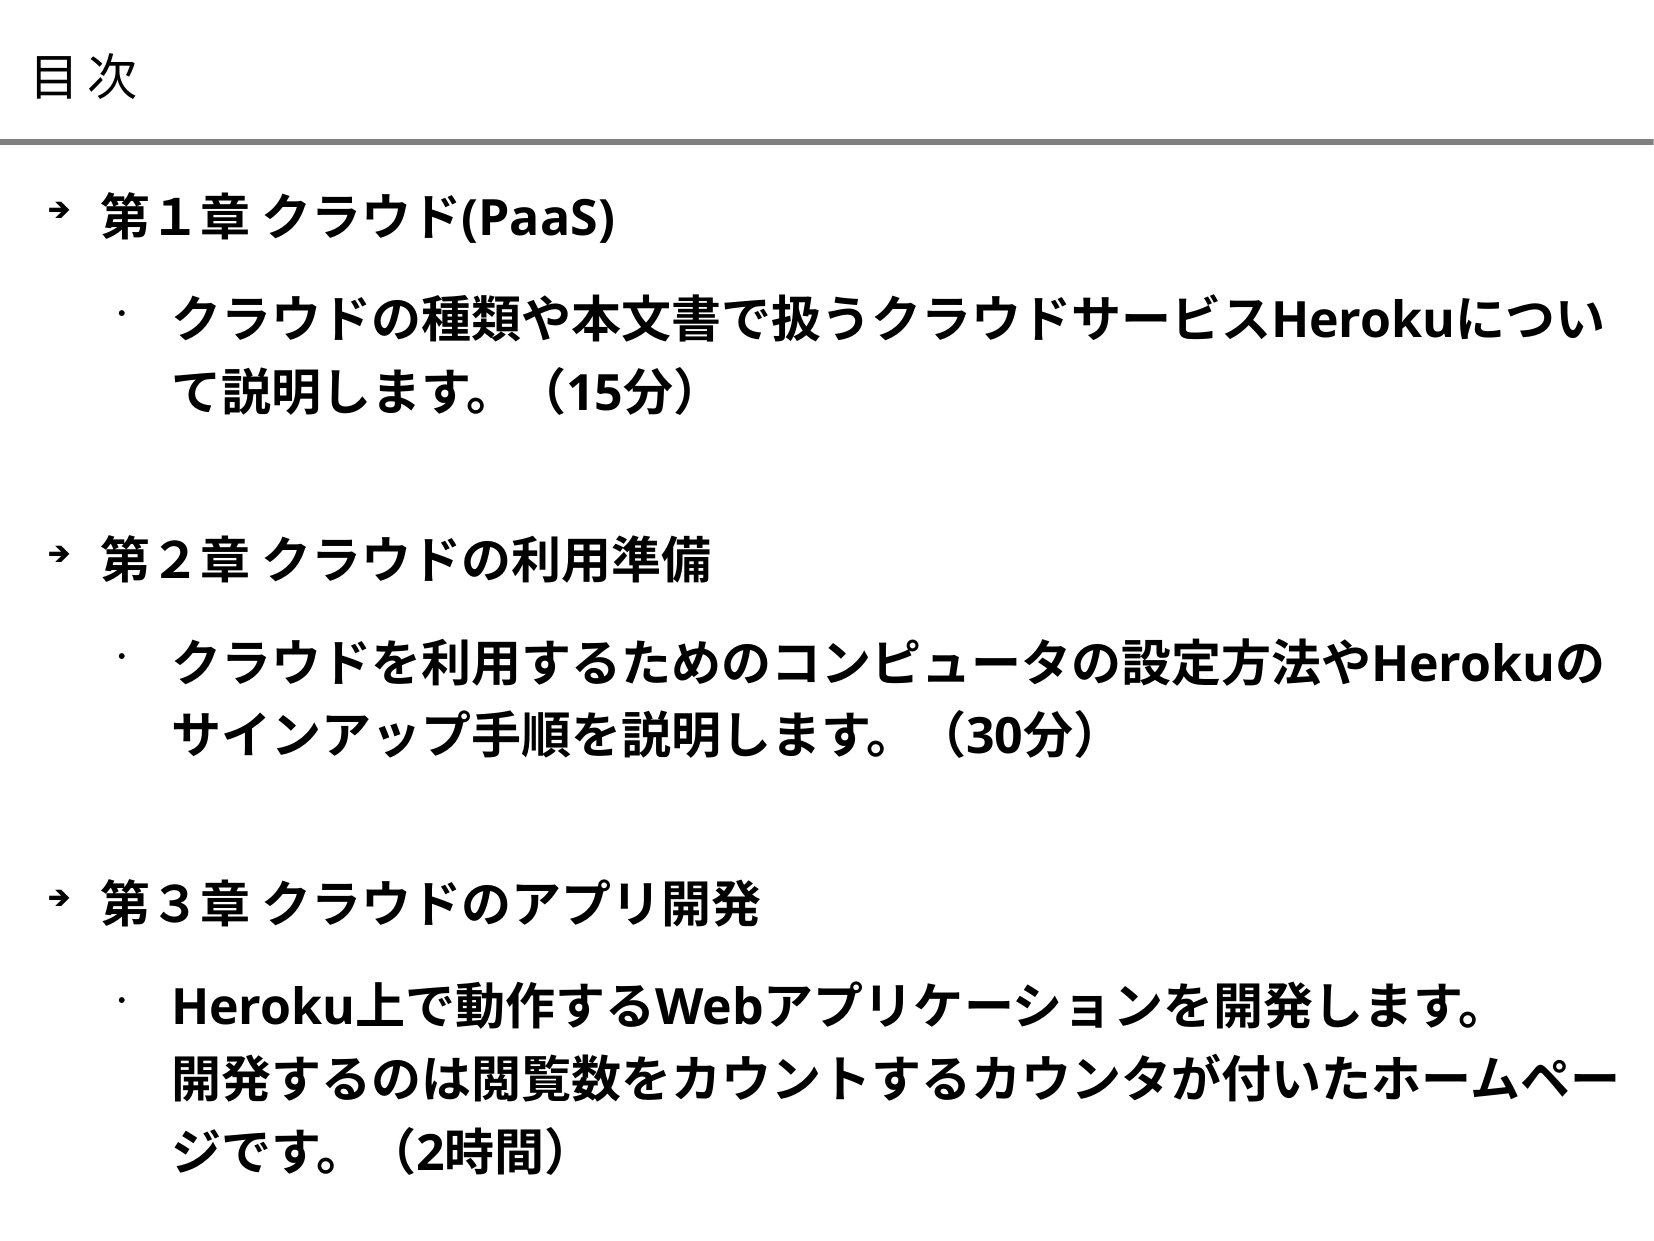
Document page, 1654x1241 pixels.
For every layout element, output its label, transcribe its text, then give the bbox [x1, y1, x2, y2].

title 目次 [29, 29, 1625, 119]
list 第１章 クラウド(PaaS) クラウドの種類や本文書で扱うクラウドサービスHerokuについて説明します。（15分） 第２章 クラウドの利用準備 クラウドを利用するためのコンピュータの設定方法やHerokuのサインアップ手順を説明します。（30分） 第３章 クラウドのアプリ開発 Heroku上で動作するWebアプリケーションを開発します。 開発するのは閲覧数をカウントするカウンタが付いたホームページです。（2時間） [29, 177, 1625, 1152]
